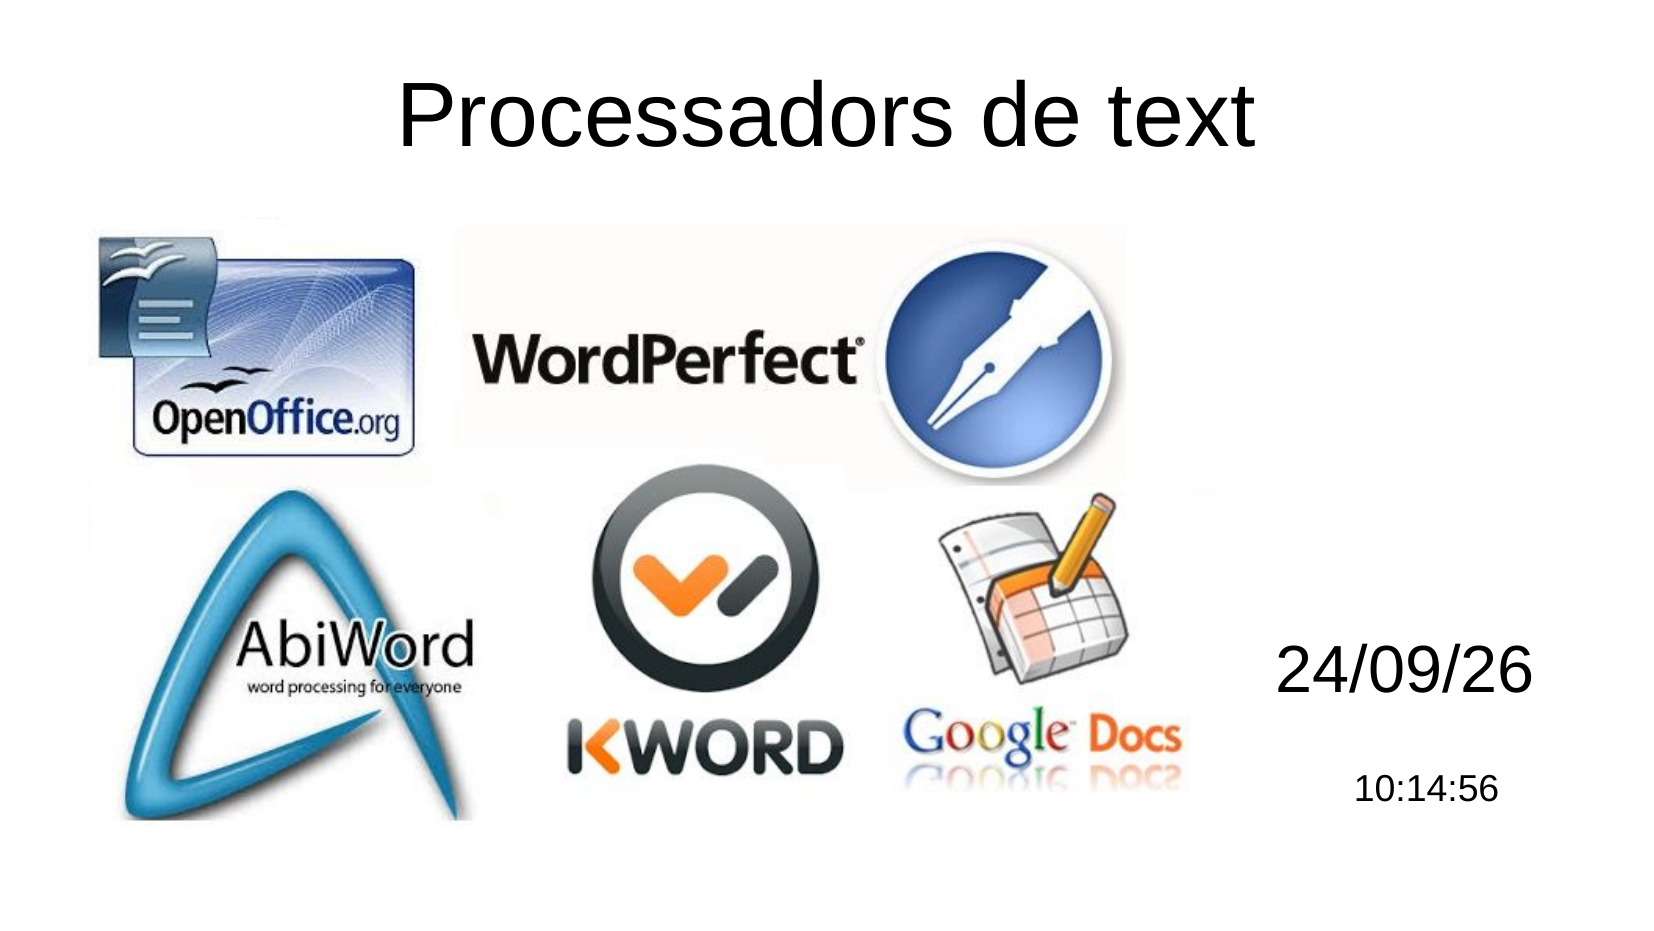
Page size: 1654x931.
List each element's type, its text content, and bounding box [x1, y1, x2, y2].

text_box 19:43:03 [1339, 759, 1515, 817]
title Processadors de text [82, 36, 1571, 193]
picture [88, 217, 1217, 827]
subtitle 16/04/25 [1240, 601, 1571, 739]
